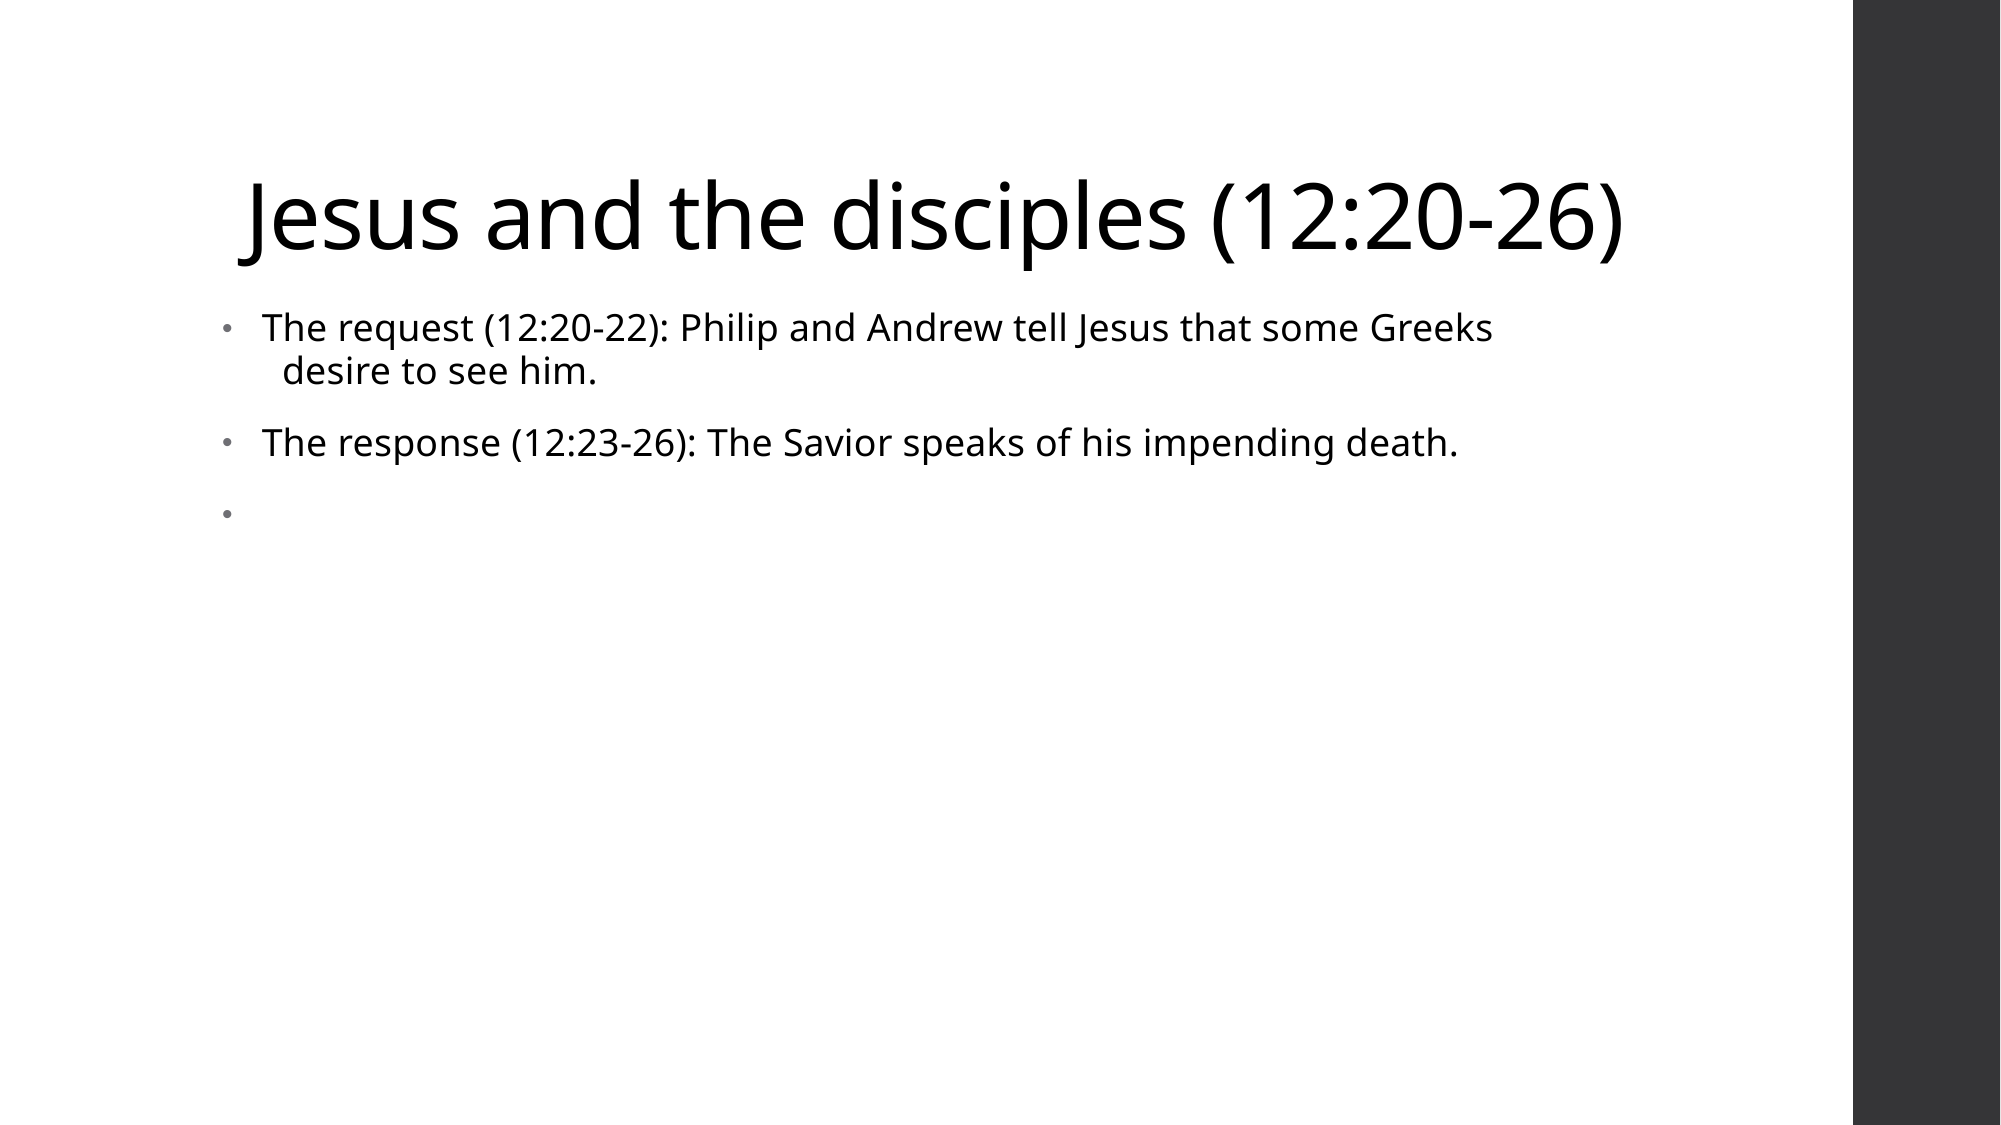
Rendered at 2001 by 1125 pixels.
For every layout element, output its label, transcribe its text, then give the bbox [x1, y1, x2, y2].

title Jesus and the disciples (12:20-26) [206, 60, 1797, 278]
list The request (12:20-22): Philip and Andrew tell Jesus that some Greeks desire to see him. The response (12:23-26): The Savior speaks of his impending death. [206, 299, 1617, 1014]
